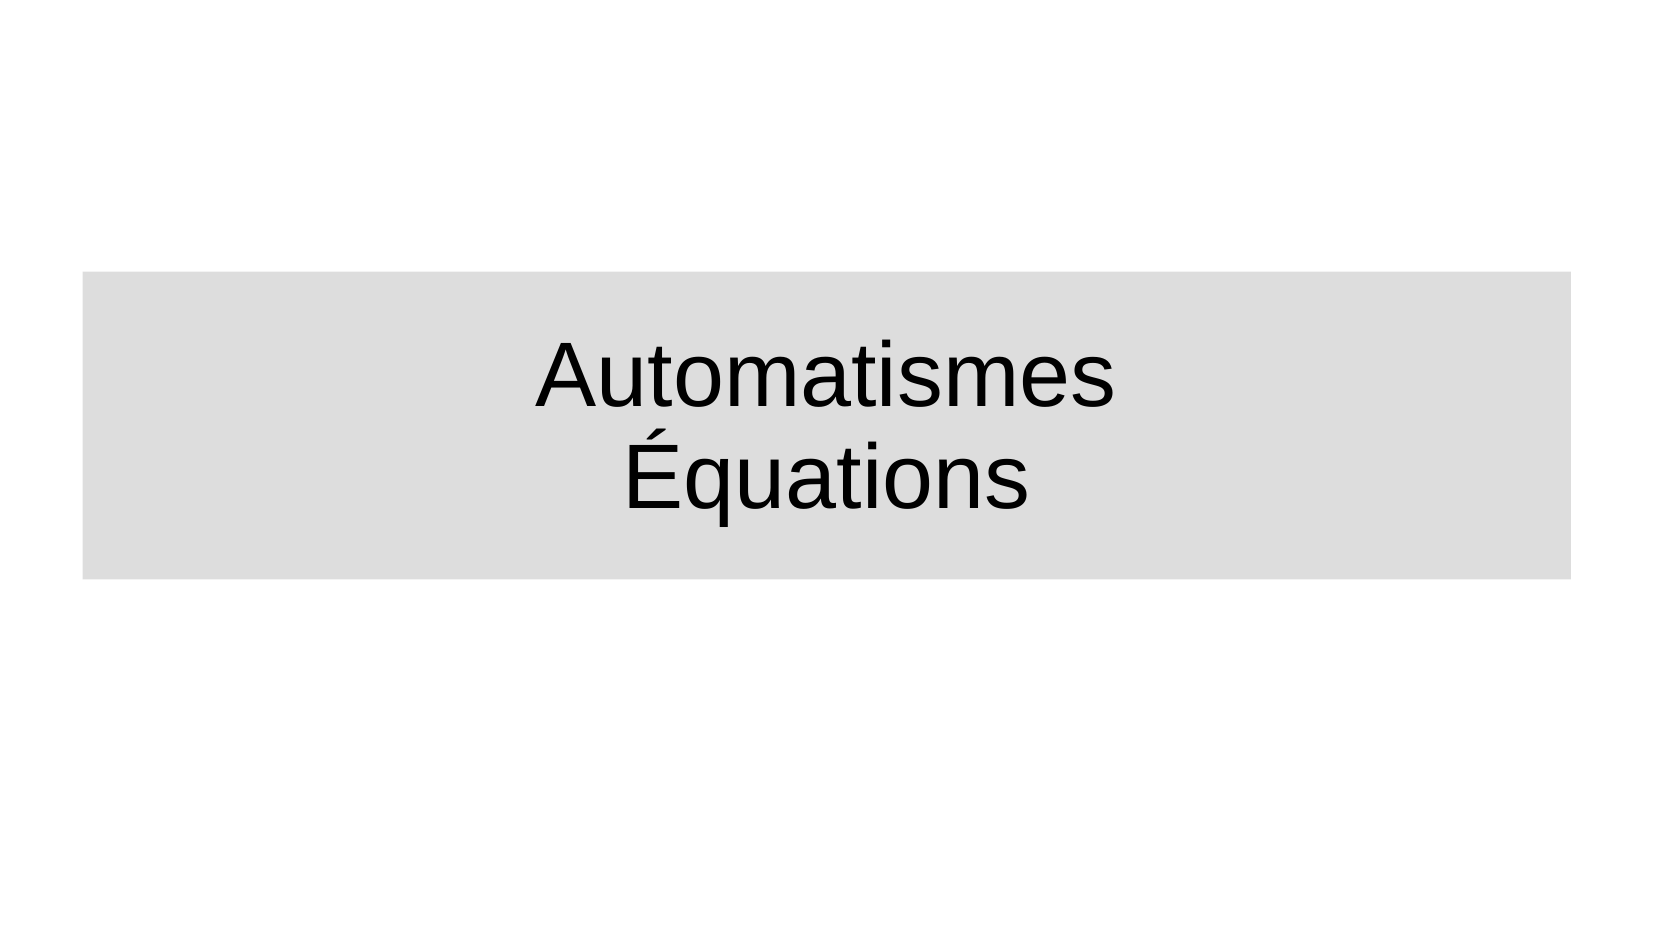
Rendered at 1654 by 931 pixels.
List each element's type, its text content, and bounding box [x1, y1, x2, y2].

title Automatismes Équations [82, 271, 1571, 580]
